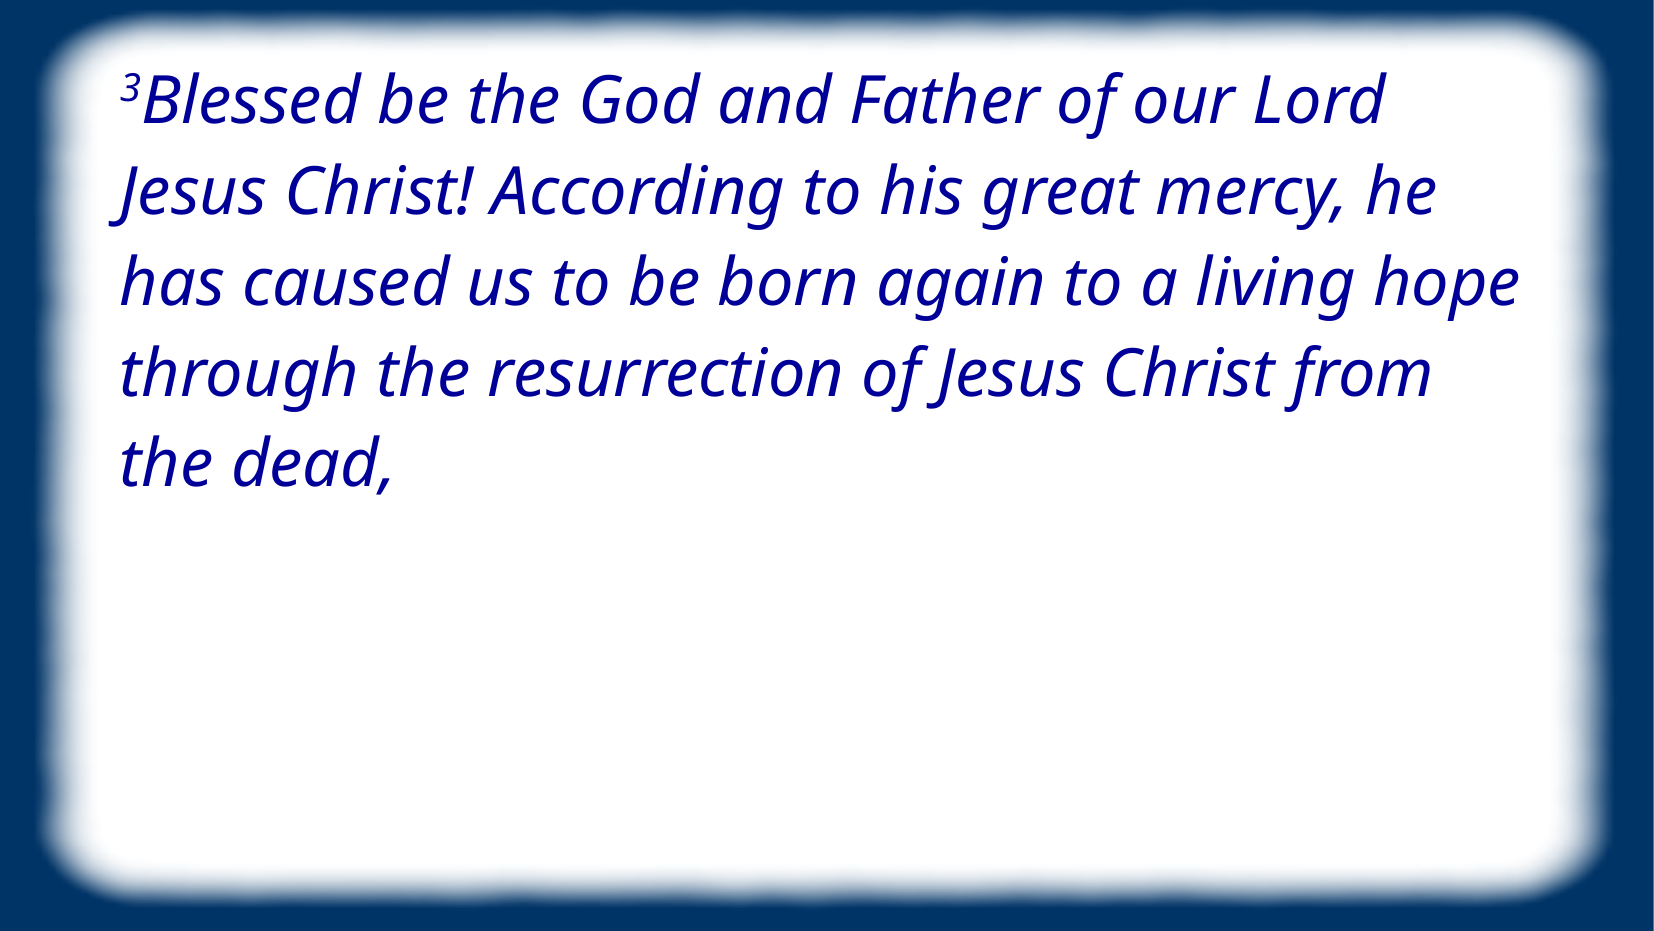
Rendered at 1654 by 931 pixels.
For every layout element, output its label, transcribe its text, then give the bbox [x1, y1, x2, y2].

picture [0, 0, 1654, 931]
text_box 3Blessed be the God and Father of our Lord Jesus Christ! According to his great mercy, he has caused us to be born again to a living hope through the resurrection of Jesus Christ from the dead, [105, 45, 1546, 504]
